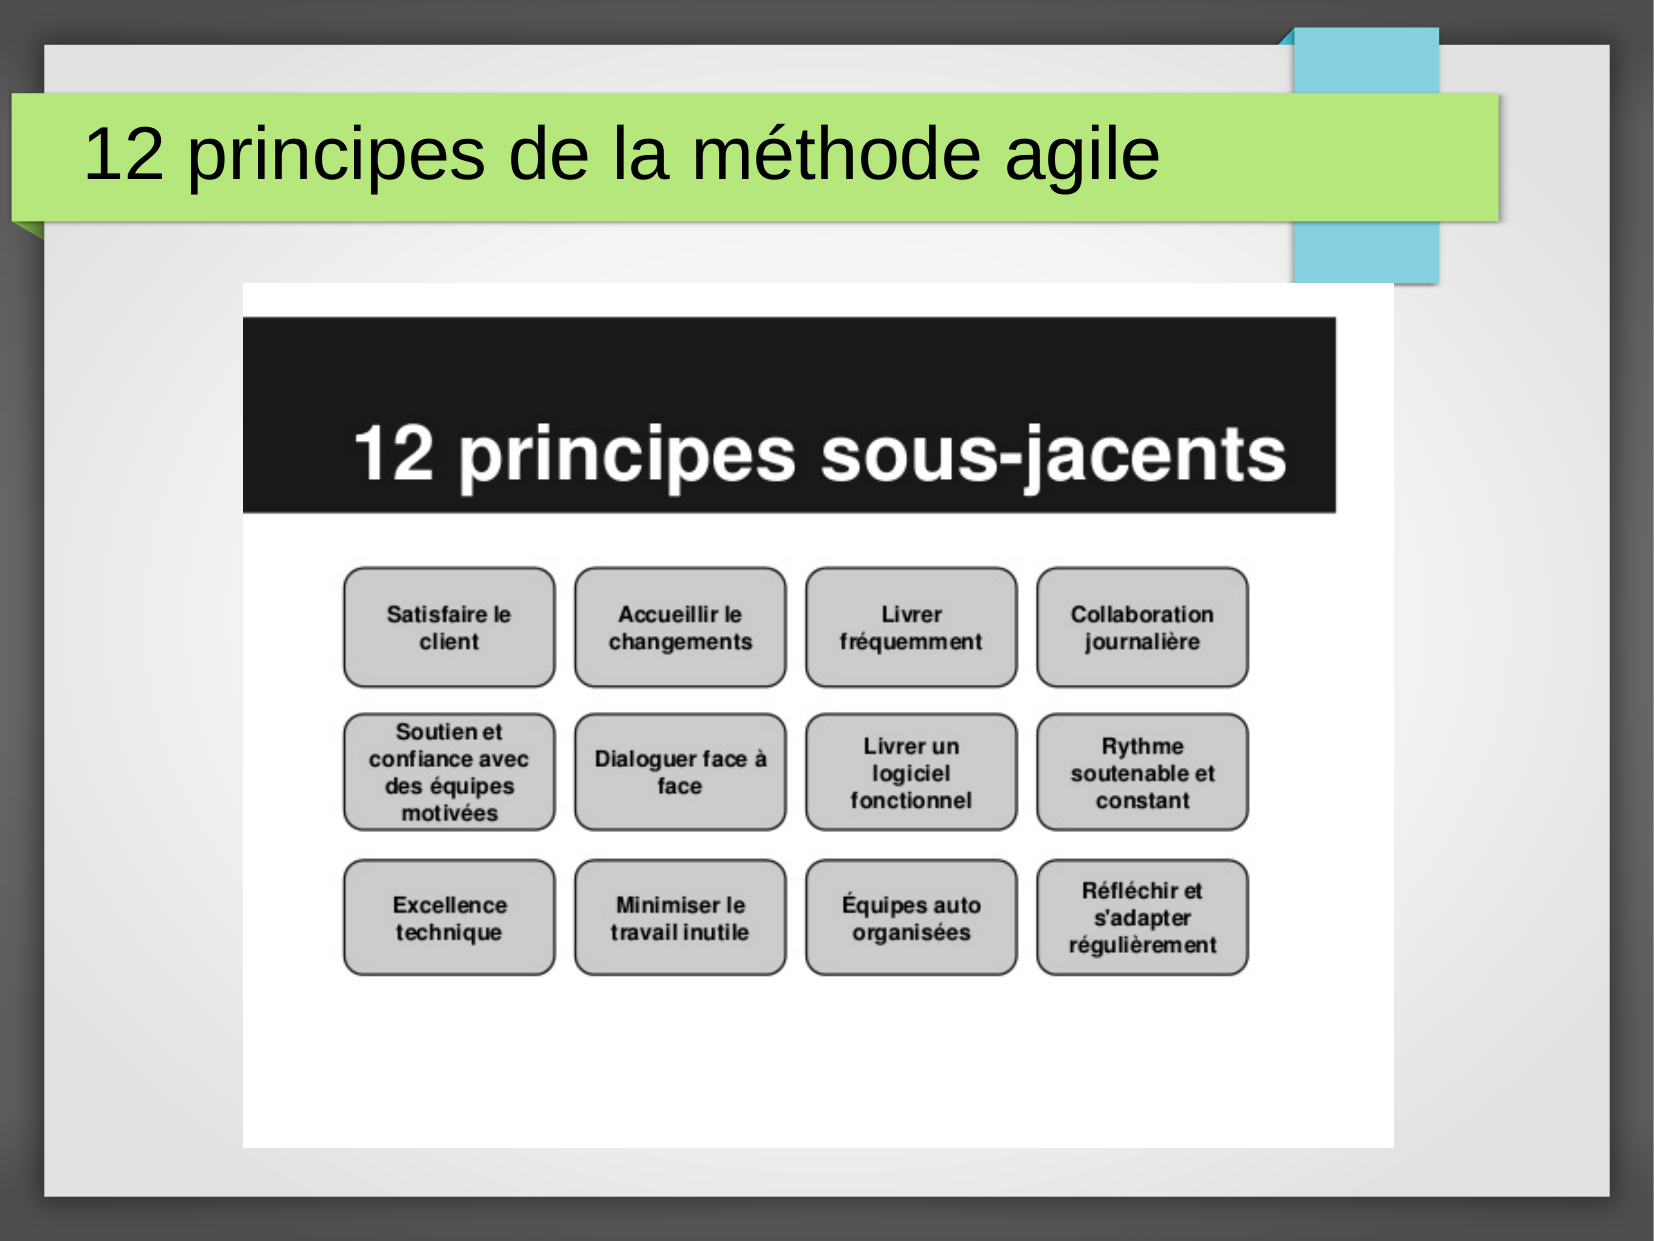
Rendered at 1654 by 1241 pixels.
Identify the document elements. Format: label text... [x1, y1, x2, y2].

title 12 principes de la méthode agile [82, 94, 1264, 213]
picture [0, 0, 1654, 1241]
